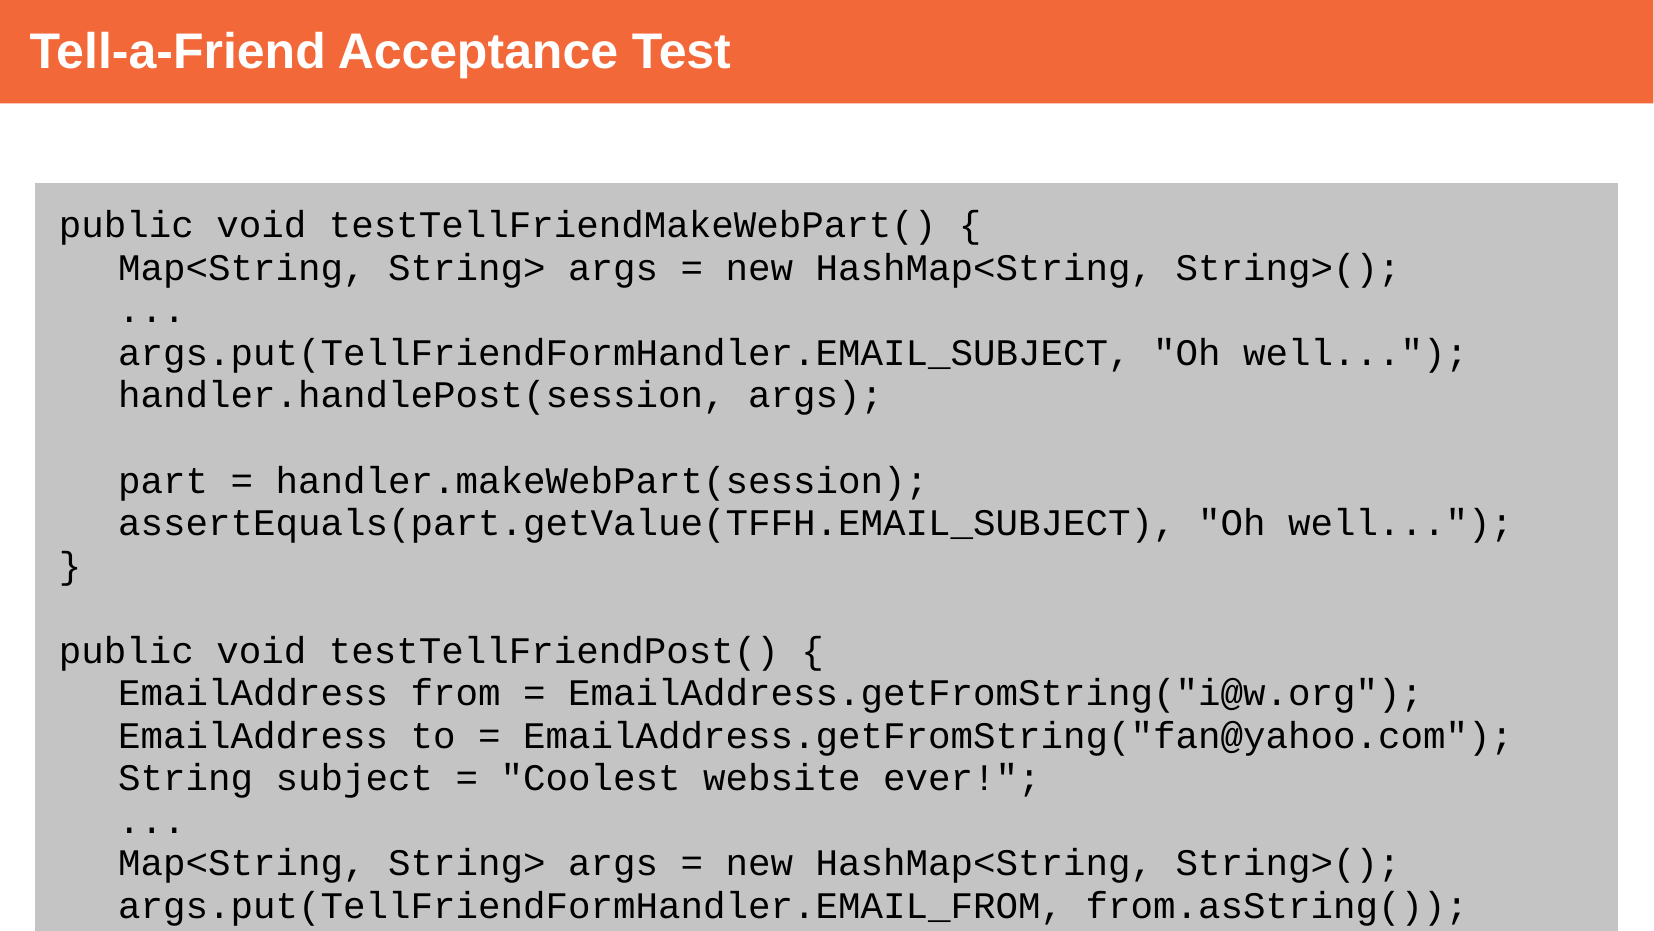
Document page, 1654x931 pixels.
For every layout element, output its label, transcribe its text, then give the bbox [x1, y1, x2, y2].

title Tell-a-Friend Acceptance Test [0, 0, 1654, 104]
text_box public void testTellFriendMakeWebPart() { Map<String, String> args = new HashMap<String, String>(); ... args.put(TellFriendFormHandler.EMAIL_SUBJECT, "Oh well..."); handler.handlePost(session, args); part = handler.makeWebPart(session); assertEquals(part.getValue(TFFH.EMAIL_SUBJECT), "Oh well..."); } public void testTellFriendPost() { EmailAddress from = EmailAddress.getFromString("i@w.org"); EmailAddress to = EmailAddress.getFromString("fan@yahoo.com"); String subject = "Coolest website ever!"; ... Map<String, String> args = new HashMap<String, String>(); args.put(TellFriendFormHandler.EMAIL_FROM, from.asString()); args.put(TellFriendFormHandler.EMAIL_TO, to.asString()); args.put(TellFriendFormHandler.EMAIL_SUBJECT, subject); args.put(TellFriendFormHandler.EMAIL_BODY, body); handler.handlePost(session, args); } [29, 177, 1625, 931]
